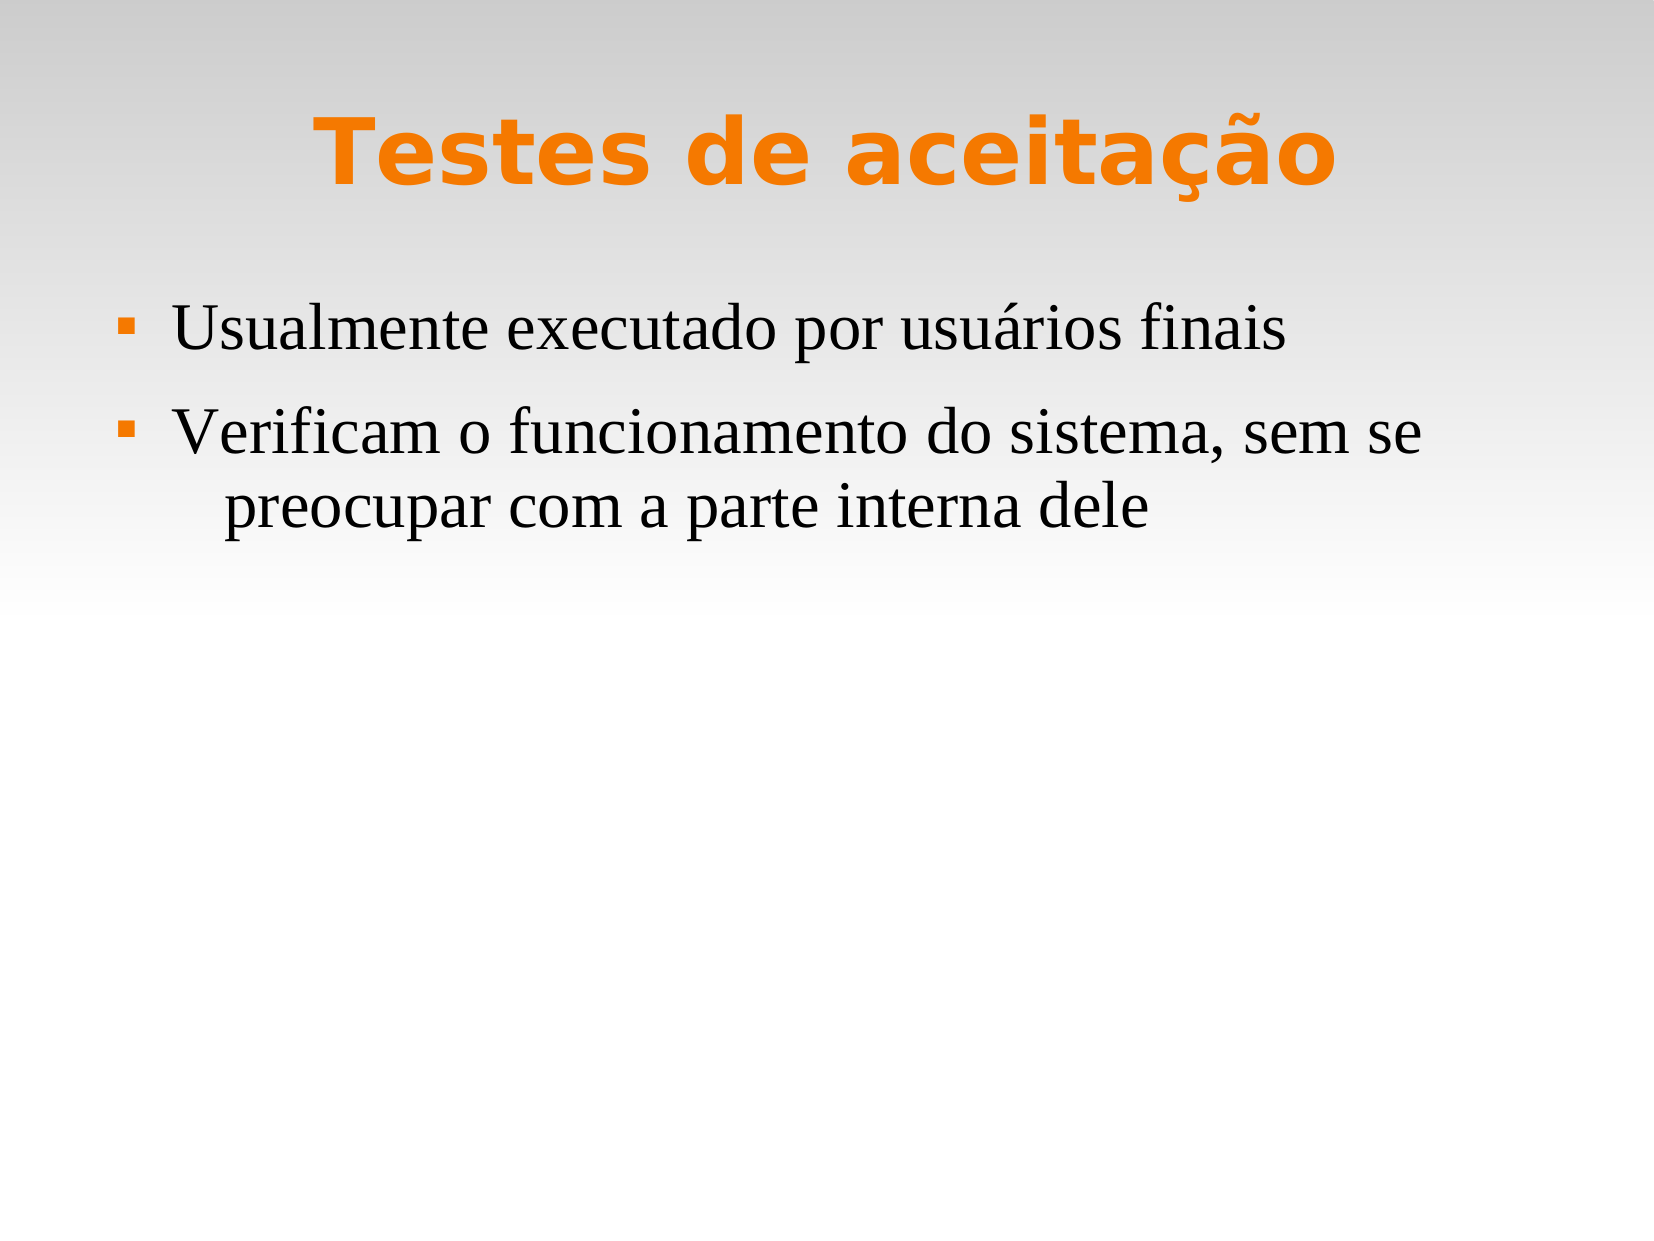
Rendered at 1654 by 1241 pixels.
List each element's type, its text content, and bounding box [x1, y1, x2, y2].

title Testes de aceitação [82, 56, 1571, 250]
list Usualmente executado por usuários finais Verificam o funcionamento do sistema, sem se preocupar com a parte interna dele [82, 290, 1571, 1094]
